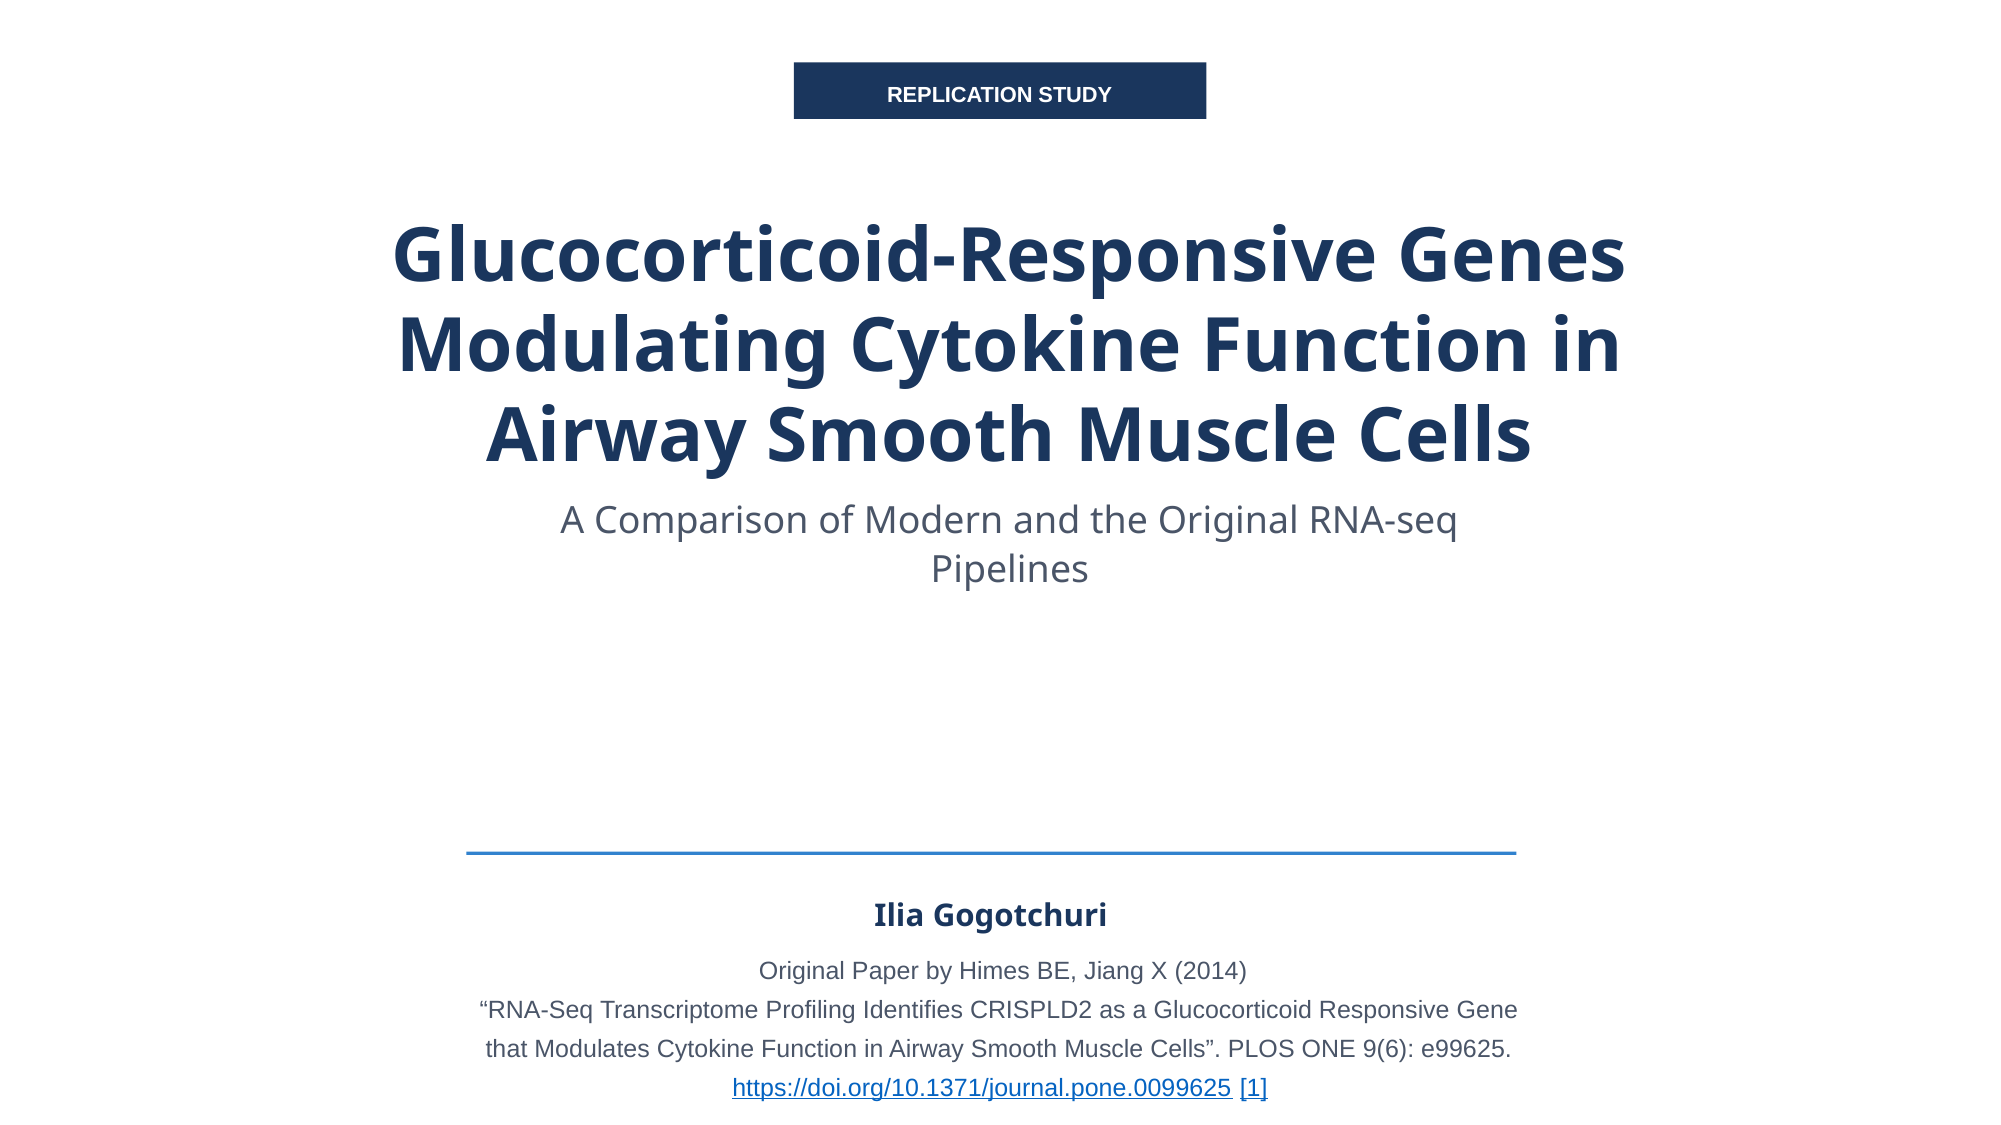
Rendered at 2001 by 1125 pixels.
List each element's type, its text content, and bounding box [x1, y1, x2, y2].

text_box Glucocorticoid-Responsive Genes Modulating Cytokine Function in Airway Smooth Muscle Cells [264, 206, 1756, 476]
text_box Ilia Gogotchuri [466, 883, 1516, 937]
text_box A Comparison of Modern and the Original RNA-seq Pipelines [477, 498, 1543, 584]
text_box REPLICATION STUDY [788, 62, 1212, 119]
text_box [466, 851, 1517, 855]
text_box Original Paper by Himes BE, Jiang X (2014) “RNA-Seq Transcriptome Profiling Identifies CRISPLD2 as a Glucocorticoid Responsive Gene that Modulates Cytokine Function in Airway Smooth Muscle Cells”. PLOS ONE 9(6): e99625. https://doi.org/10.1371/journal.pone.0099625 [1] [468, 936, 1532, 1110]
